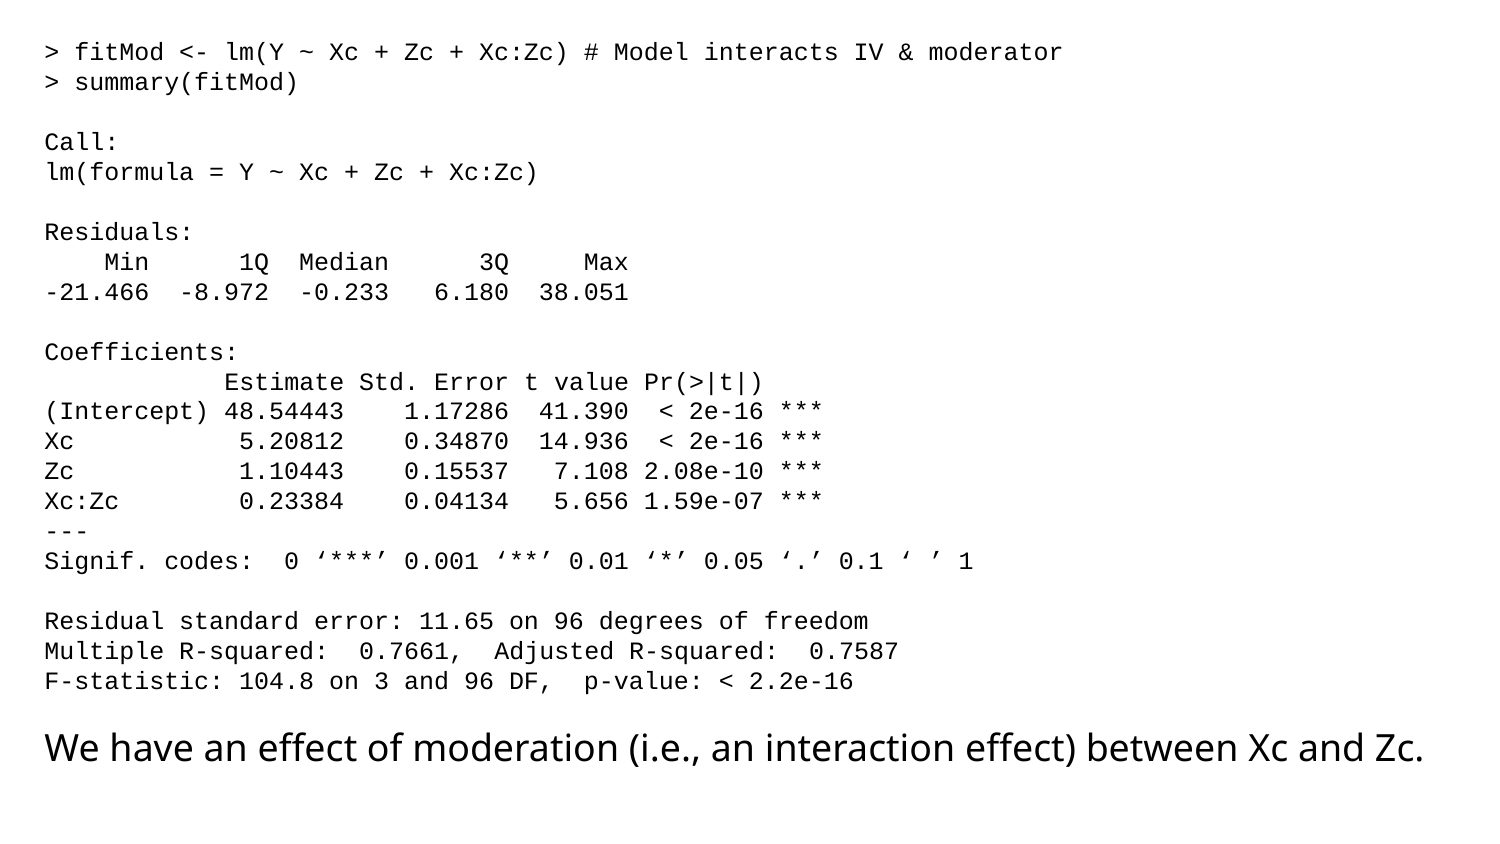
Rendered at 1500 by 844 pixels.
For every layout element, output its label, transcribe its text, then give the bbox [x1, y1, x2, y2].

text_box > fitMod <- lm(Y ~ Xc + Zc + Xc:Zc) # Model interacts IV & moderator > summary(fitMod) Call: lm(formula = Y ~ Xc + Zc + Xc:Zc) Residuals: Min 1Q Median 3Q Max -21.466 -8.972 -0.233 6.180 38.051 Coefficients: Estimate Std. Error t value Pr(>|t|) (Intercept) 48.54443 1.17286 41.390 < 2e-16 *** Xc 5.20812 0.34870 14.936 < 2e-16 *** Zc 1.10443 0.15537 7.108 2.08e-10 *** Xc:Zc 0.23384 0.04134 5.656 1.59e-07 *** --- Signif. codes: 0 ‘***’ 0.001 ‘**’ 0.01 ‘*’ 0.05 ‘.’ 0.1 ‘ ’ 1 Residual standard error: 11.65 on 96 degrees of freedom Multiple R-squared: 0.7661, Adjusted R-squared: 0.7587 F-statistic: 104.8 on 3 and 96 DF, p-value: < 2.2e-16 We have an effect of moderation (i.e., an interaction effect) between Xc and Zc. [29, 20, 1480, 827]
